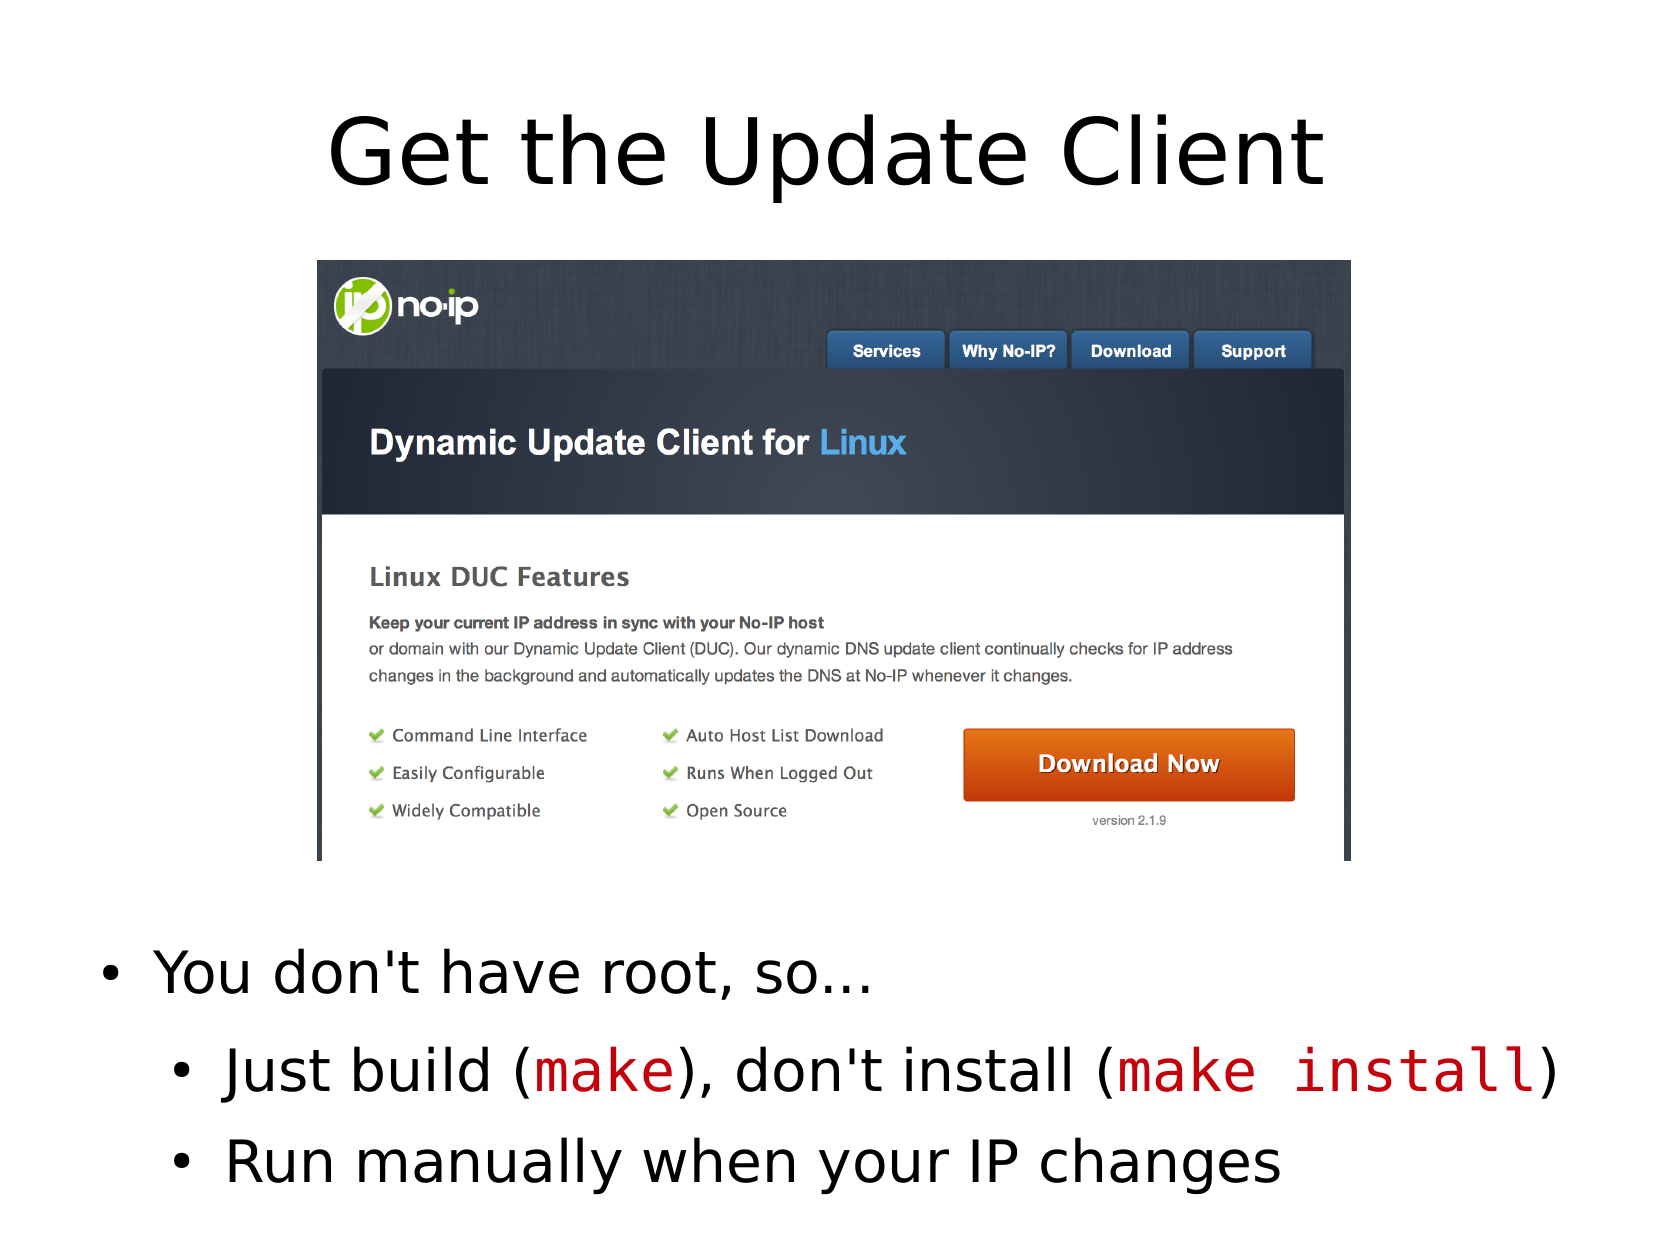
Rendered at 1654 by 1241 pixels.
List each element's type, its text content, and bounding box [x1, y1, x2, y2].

list You don't have root, so... Just build (make), don't install (make install) Run manually when your IP changes [82, 939, 1571, 1063]
picture [317, 260, 1351, 861]
title Get the Update Client [82, 49, 1571, 257]
